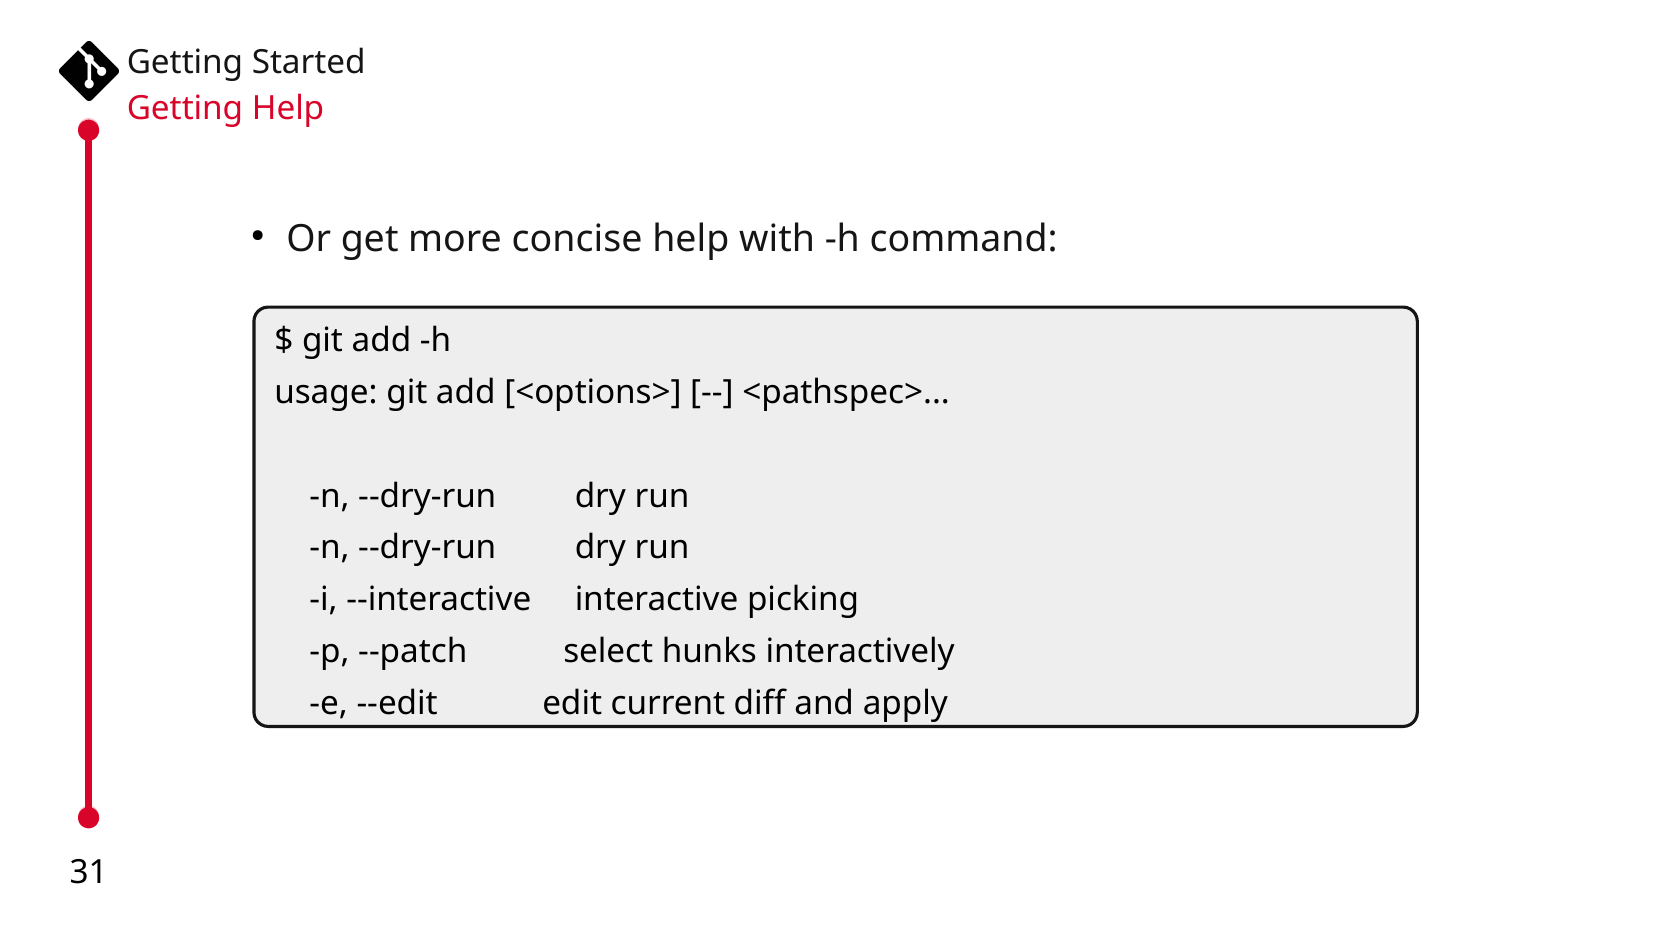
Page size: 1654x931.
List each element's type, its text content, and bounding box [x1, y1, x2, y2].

text_box 31 [47, 840, 130, 889]
text_box Or get more concise help with -h command: [236, 188, 1418, 278]
picture [59, 41, 119, 101]
text_box $ git add -h usage: git add [<options>] [--] <pathspec>... -n, --dry-run dry run -n, --dry-run dry run -i, --interactive interactive picking -p, --patch select hunks interactively -e, --edit edit current diff and apply [253, 307, 1418, 727]
text_box Getting Started Getting Help [112, 31, 1506, 113]
